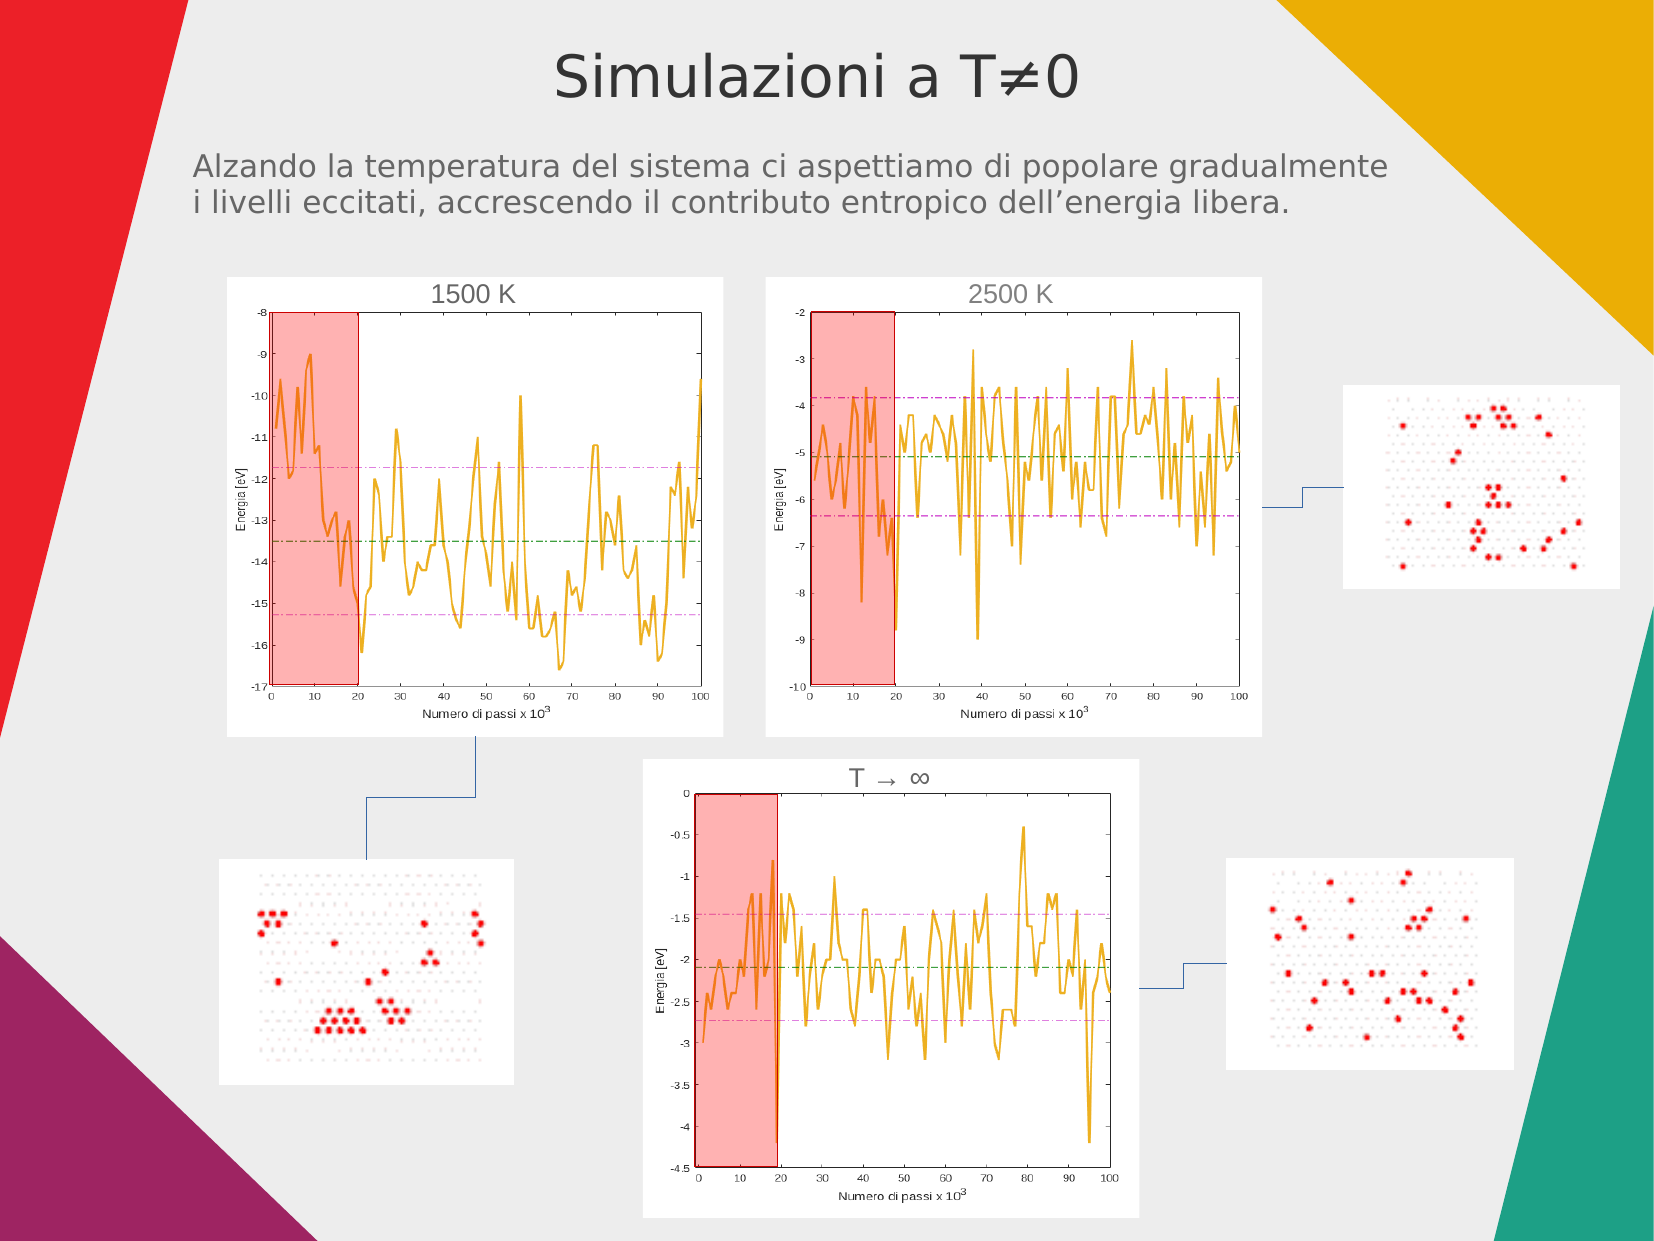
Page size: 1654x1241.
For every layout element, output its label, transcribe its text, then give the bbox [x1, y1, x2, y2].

text_box [269, 312, 359, 685]
picture [219, 859, 514, 1085]
picture [642, 759, 1140, 1218]
picture [1226, 858, 1514, 1070]
text_box [694, 794, 778, 1167]
picture [765, 277, 1263, 737]
text_box 2500 K [953, 271, 1069, 317]
text_box T → ∞ [833, 753, 946, 801]
picture [1343, 385, 1620, 589]
text_box [811, 311, 895, 685]
picture [227, 277, 724, 737]
list Alzando la temperatura del sistema ci aspettiamo di popolare gradualmente i livelli eccitati, accrescendo il contributo entropico dell’energia libera. [121, 148, 1395, 245]
text_box 1500 K [415, 271, 532, 317]
title Simulazioni a T≠0 [114, 0, 1539, 176]
